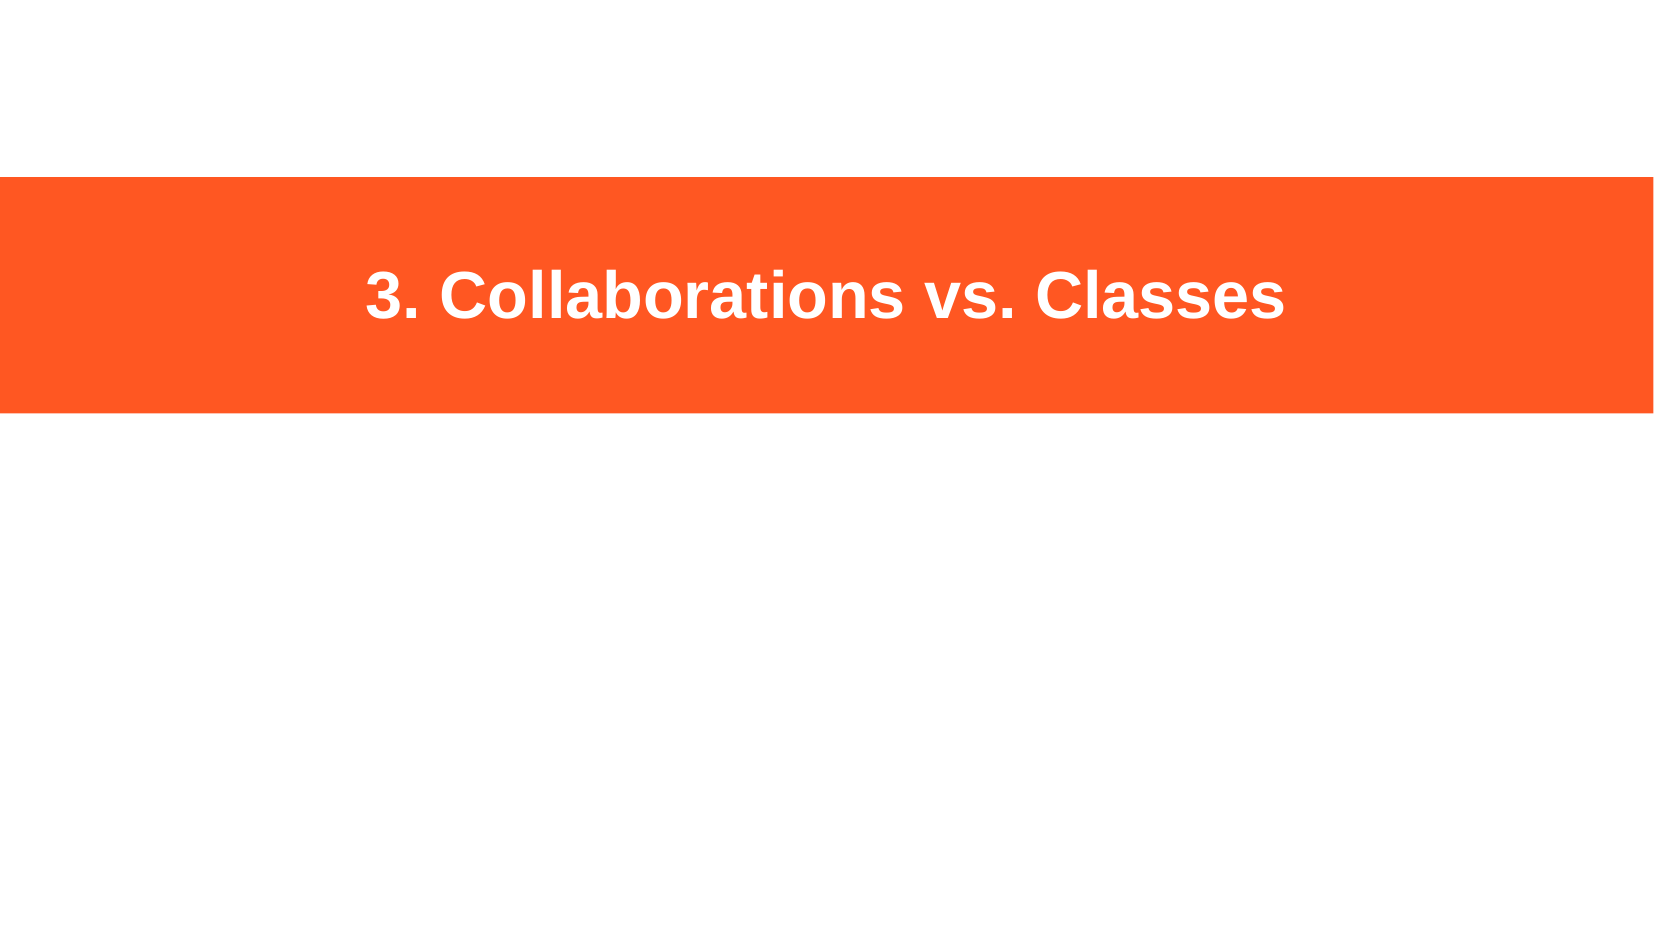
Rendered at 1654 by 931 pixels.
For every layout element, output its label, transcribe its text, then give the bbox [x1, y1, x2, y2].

title 3. Collaborations vs. Classes [0, 177, 1654, 414]
